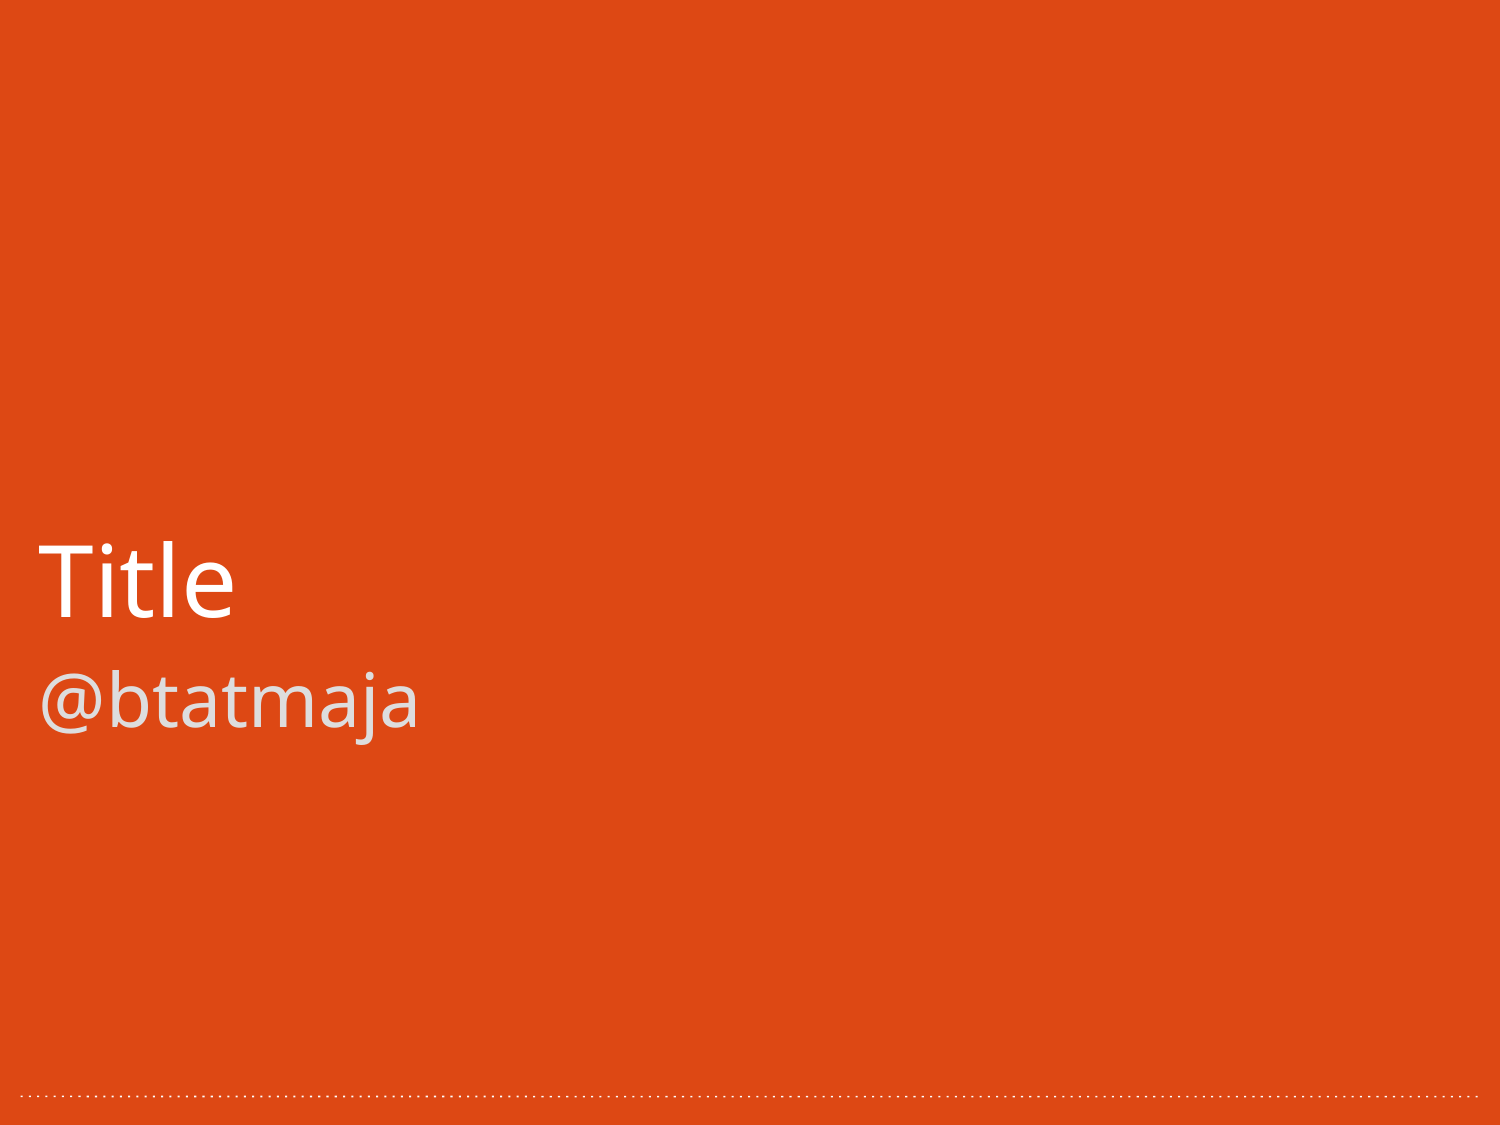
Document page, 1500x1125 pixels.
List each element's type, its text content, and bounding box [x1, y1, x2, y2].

text_box Title @btatmaja [23, 503, 651, 758]
